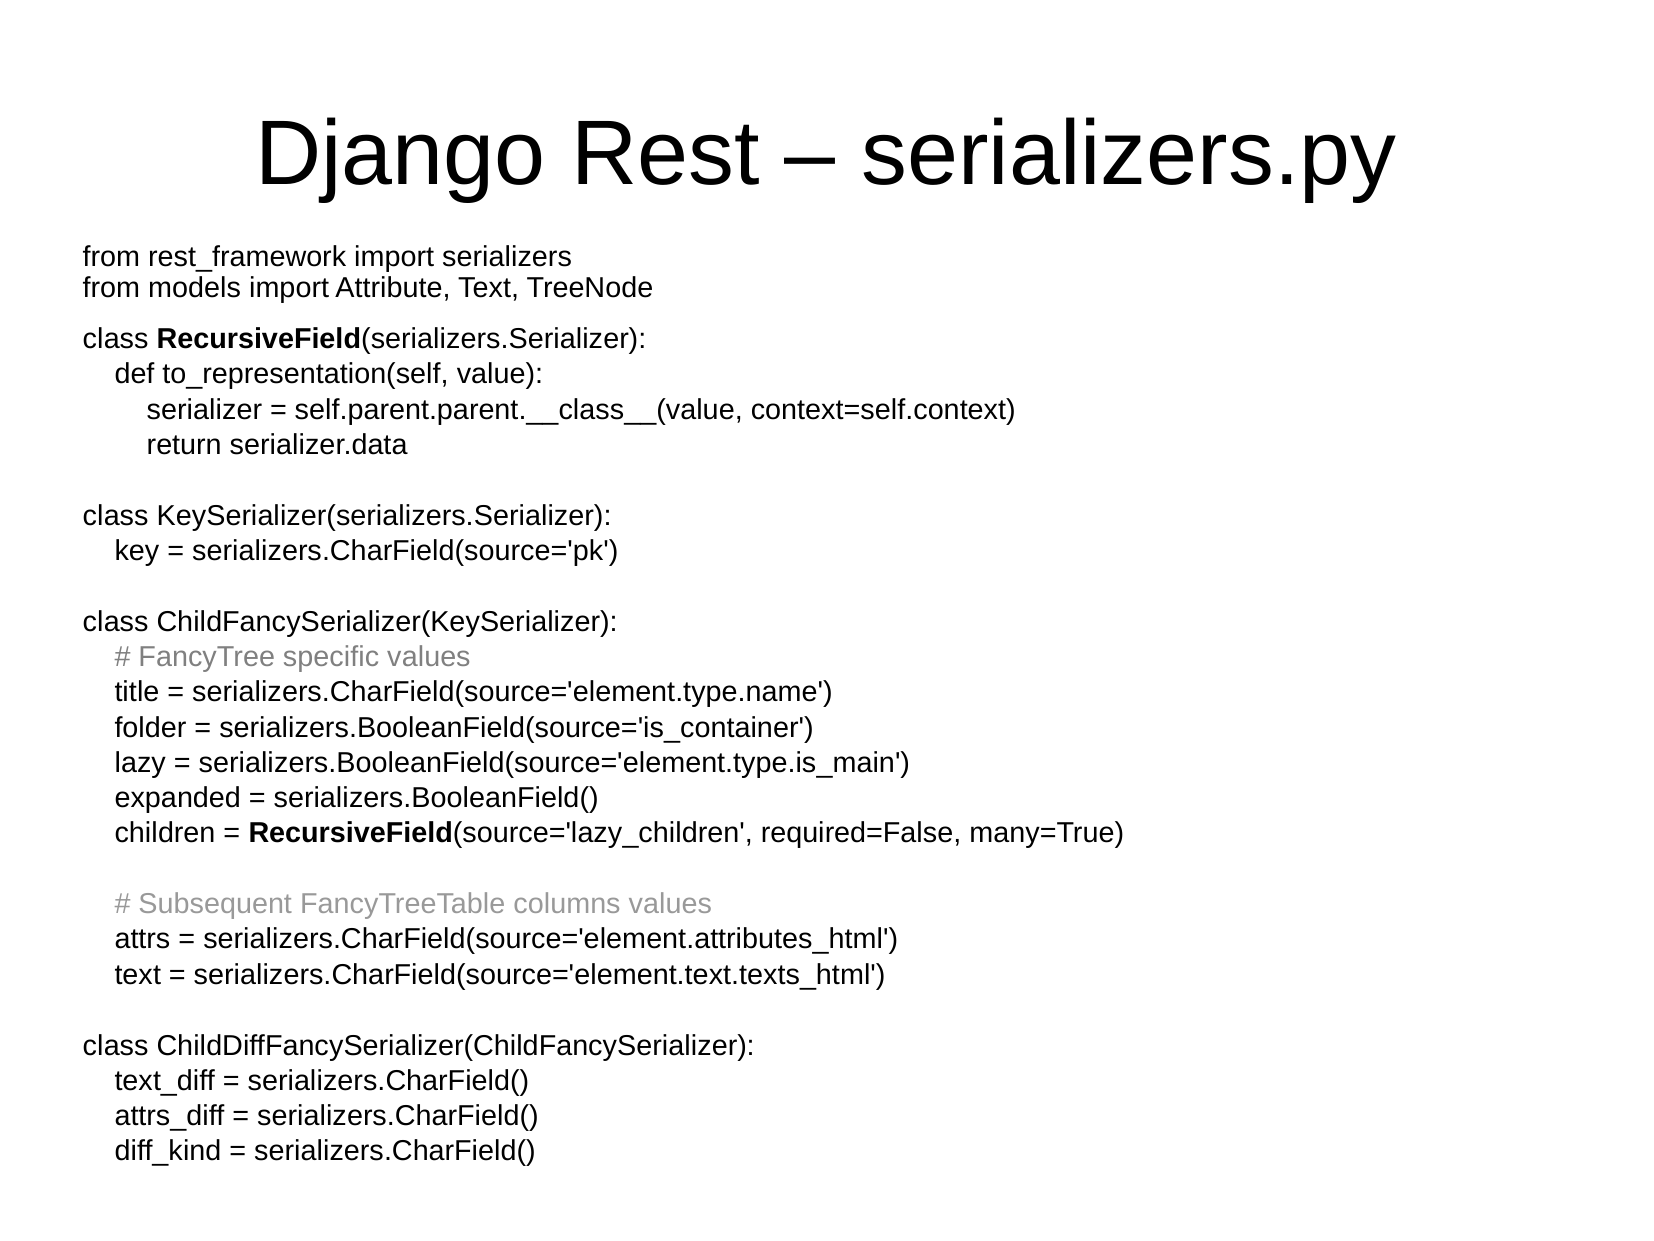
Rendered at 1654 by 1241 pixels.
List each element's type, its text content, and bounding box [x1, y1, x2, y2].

list from rest_framework import serializers from models import Attribute, Text, TreeNode class RecursiveField(serializers.Serializer): def to_representation(self, value): serializer = self.parent.parent.__class__(value, context=self.context) return serializer.data class KeySerializer(serializers.Serializer): key = serializers.CharField(source='pk') class ChildFancySerializer(KeySerializer): # FancyTree specific values title = serializers.CharField(source='element.type.name') folder = serializers.BooleanField(source='is_container') lazy = serializers.BooleanField(source='element.type.is_main') expanded = serializers.BooleanField() children = RecursiveField(source='lazy_children', required=False, many=True) # Subsequent FancyTreeTable columns values attrs = serializers.CharField(source='element.attributes_html') text = serializers.CharField(source='element.text.texts_html') class ChildDiffFancySerializer(ChildFancySerializer): text_diff = serializers.CharField() attrs_diff = serializers.CharField() diff_kind = serializers.CharField() [82, 240, 1571, 1186]
title Django Rest – serializers.py [82, 49, 1571, 240]
